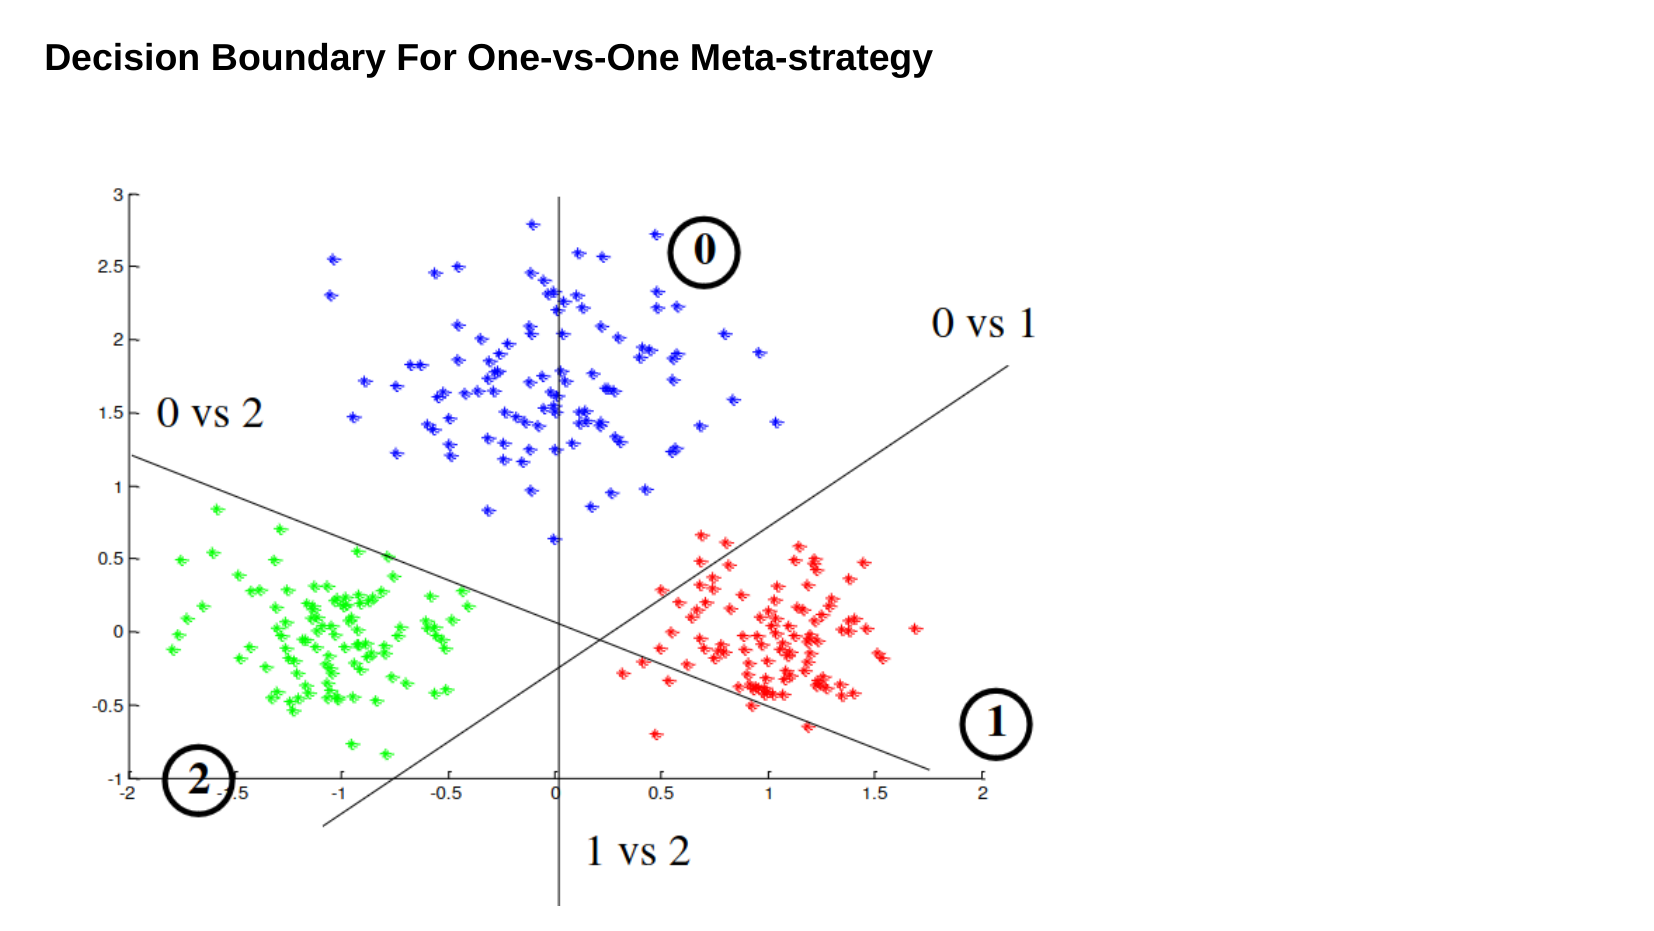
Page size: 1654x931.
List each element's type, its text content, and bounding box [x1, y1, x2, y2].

picture [59, 145, 1098, 906]
text_box Decision Boundary For One-vs-One Meta-strategy [29, 29, 975, 87]
